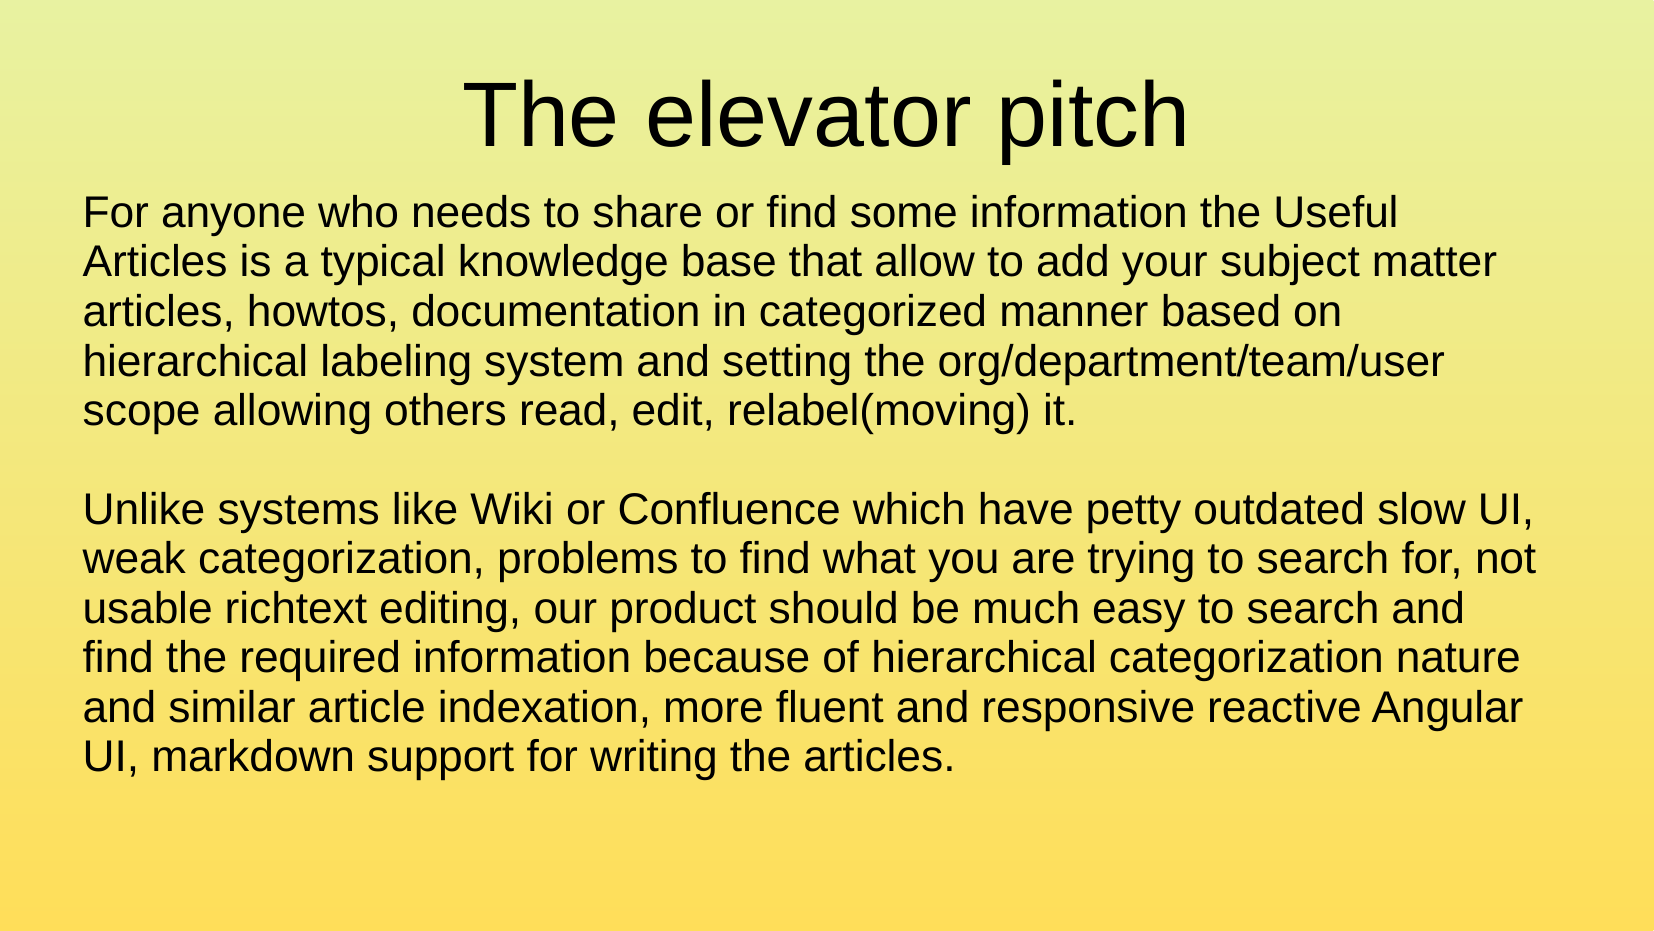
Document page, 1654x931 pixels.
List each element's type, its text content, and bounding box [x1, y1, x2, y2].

list For anyone who needs to share or find some information the Useful Articles is a typical knowledge base that allow to add your subject matter articles, howtos, documentation in categorized manner based on hierarchical labeling system and setting the org/department/team/user scope allowing others read, edit, relabel(moving) it. Unlike systems like Wiki or Confluence which have petty outdated slow UI, weak categorization, problems to find what you are trying to search for, not usable richtext editing, our product should be much easy to search and find the required information because of hierarchical categorization nature and similar article indexation, more fluent and responsive reactive Angular UI, markdown support for writing the articles. [82, 187, 1538, 826]
title The elevator pitch [82, 37, 1571, 193]
